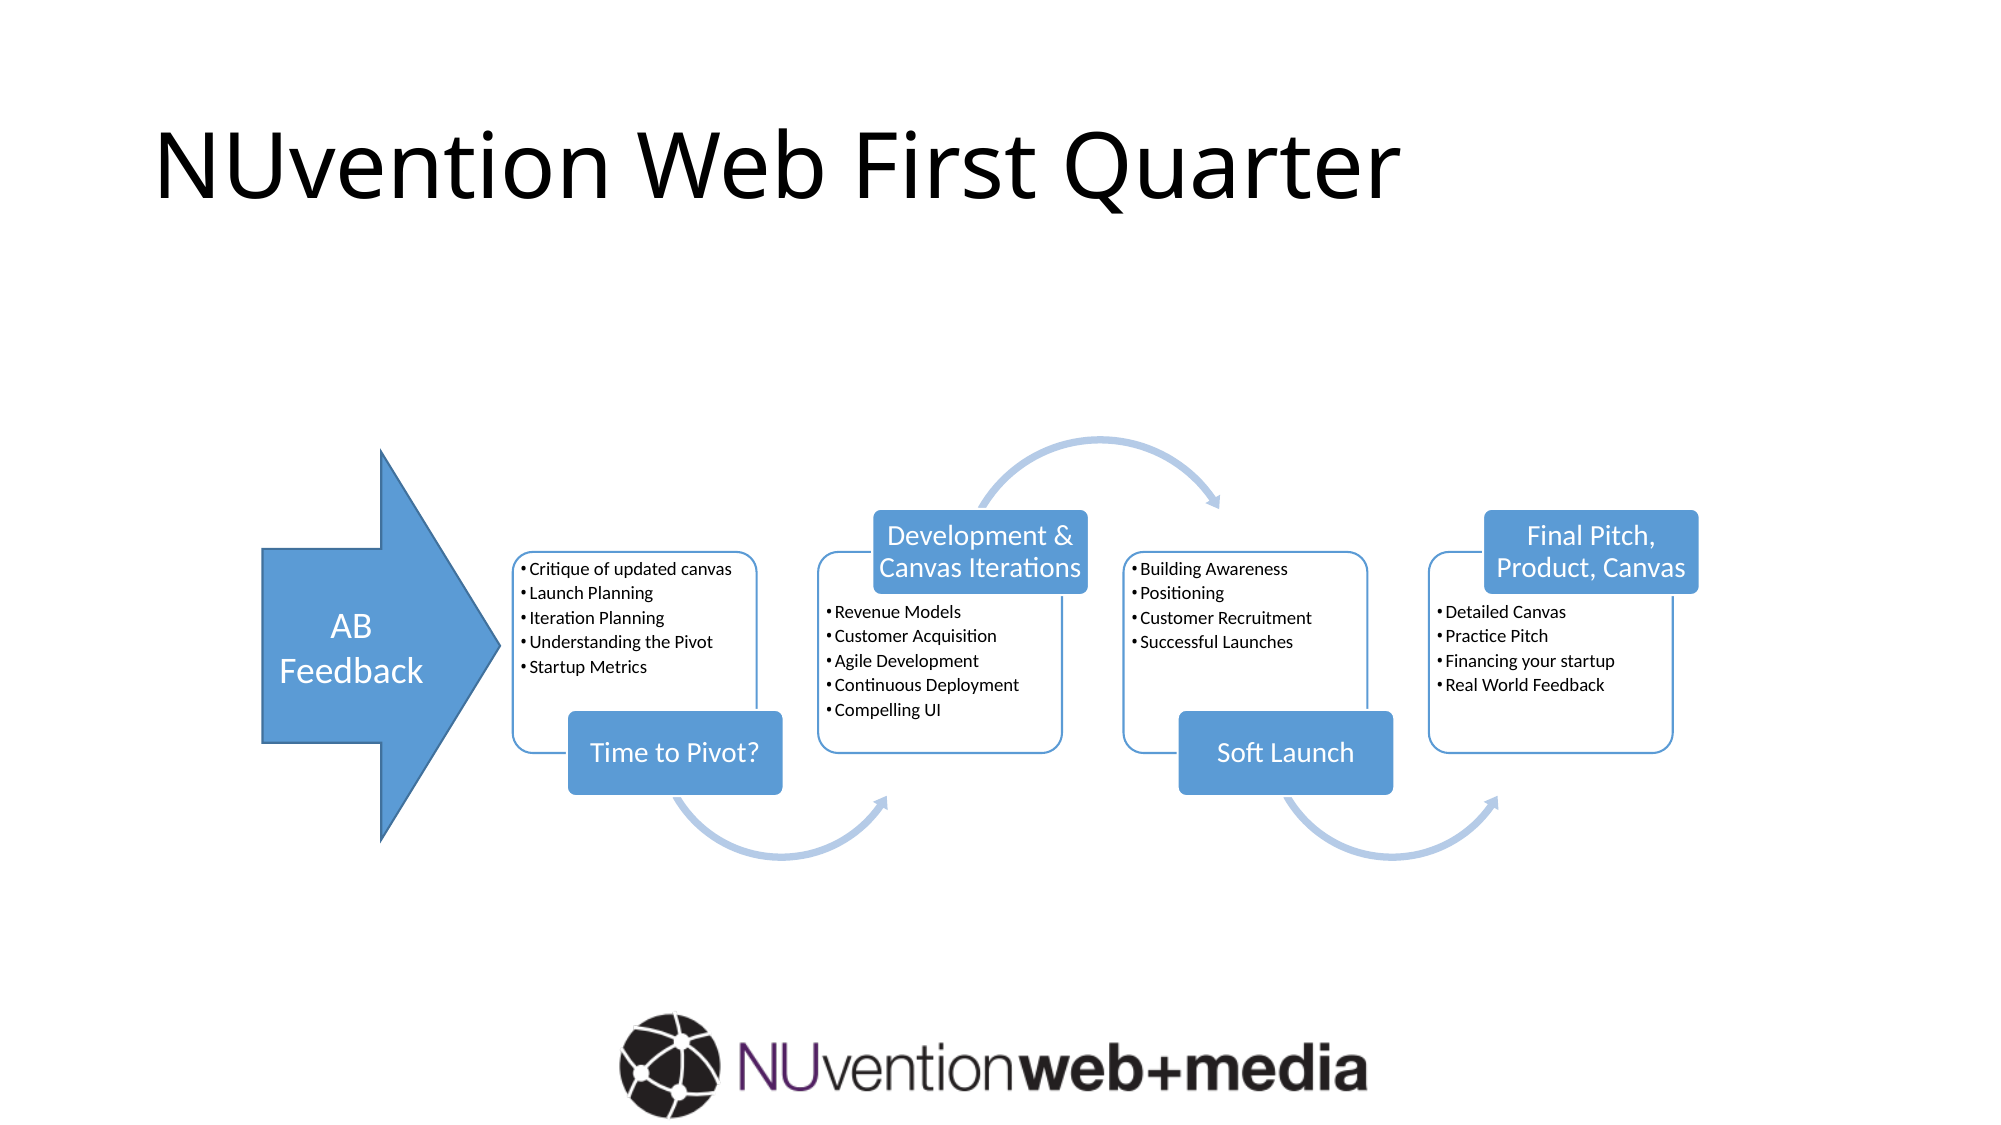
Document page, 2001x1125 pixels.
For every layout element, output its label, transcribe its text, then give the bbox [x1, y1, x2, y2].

text_box Time to Pivot? [566, 709, 784, 797]
text_box Revenue Models Customer Acquisition Agile Development Continuous Deployment Compelling UI [818, 551, 1062, 754]
text_box Building Awareness Positioning Customer Recruitment Successful Launches [1123, 551, 1368, 754]
text_box Critique of updated canvas Launch Planning Iteration Planning Understanding the Pivot Startup Metrics [512, 551, 757, 754]
text_box AB Feedback [262, 452, 501, 840]
text_box [672, 795, 888, 861]
text_box Final Pitch, Product, Canvas [1483, 508, 1700, 596]
text_box Detailed Canvas Practice Pitch Financing your startup Real World Feedback [1428, 551, 1673, 754]
text_box [1283, 795, 1499, 861]
title NUvention Web First Quarter [137, 59, 1863, 278]
text_box [977, 436, 1221, 510]
text_box Soft Launch [1177, 709, 1395, 797]
text_box Development & Canvas Iterations [872, 508, 1089, 596]
